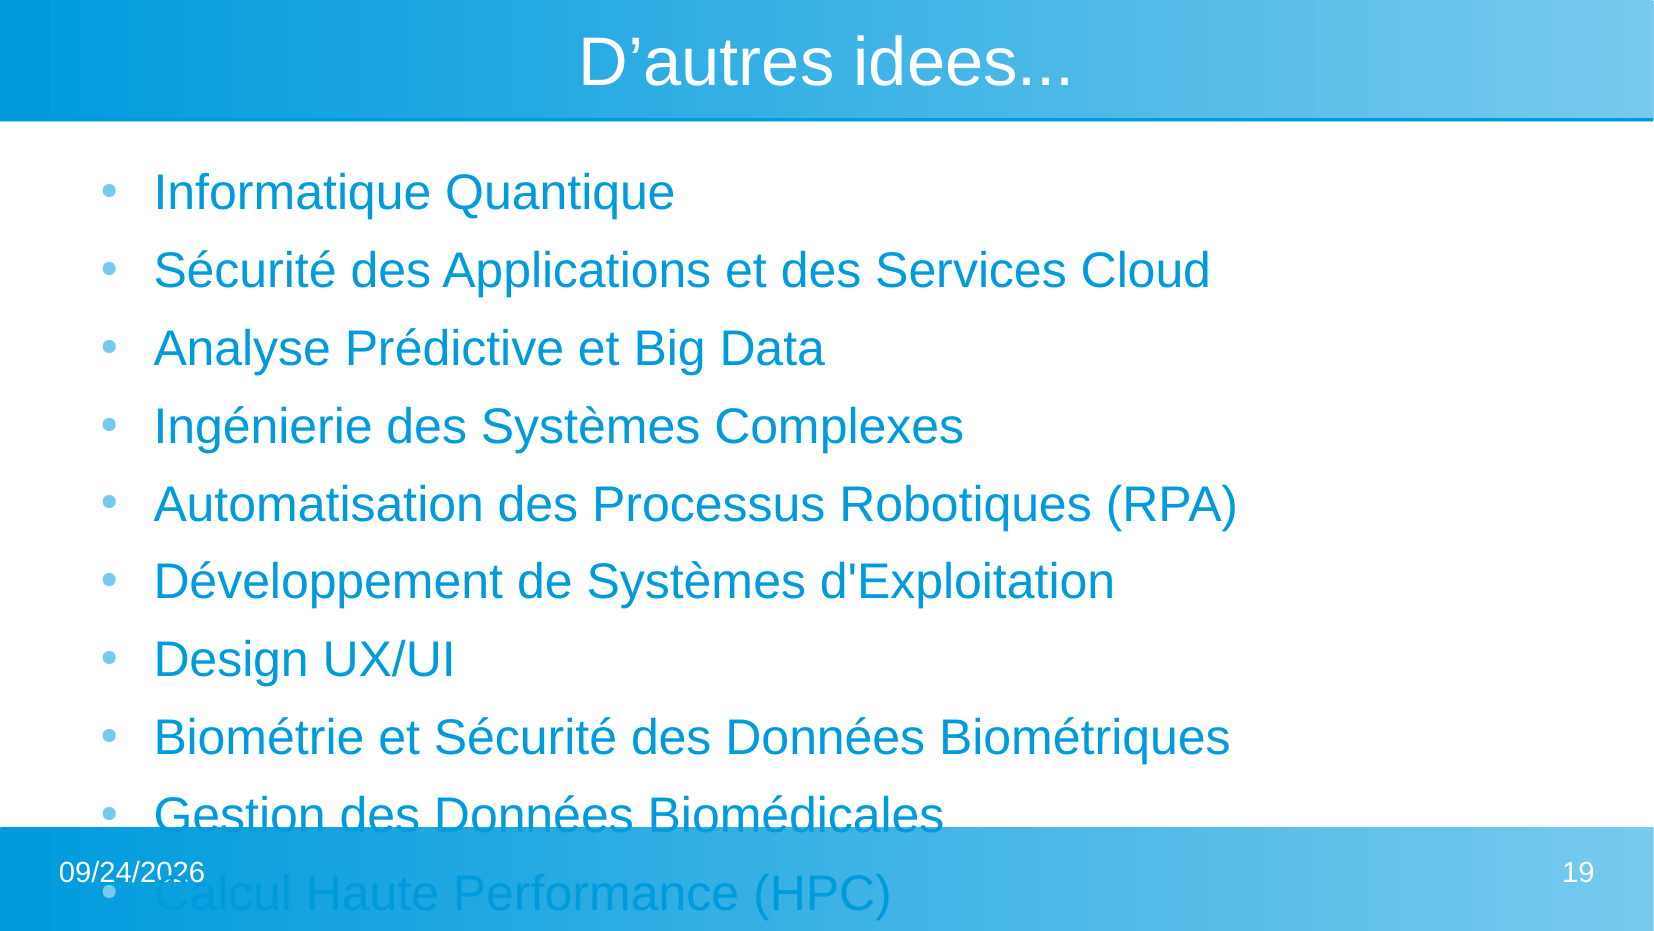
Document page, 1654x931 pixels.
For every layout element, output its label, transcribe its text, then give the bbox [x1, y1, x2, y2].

list Informatique Quantique Sécurité des Applications et des Services Cloud Analyse Prédictive et Big Data Ingénierie des Systèmes Complexes Automatisation des Processus Robotiques (RPA) Développement de Systèmes d'Exploitation Design UX/UI Biométrie et Sécurité des Données Biométriques Gestion des Données Biomédicales Calcul Haute Performance (HPC) Intégration d'API et Développement d'Applications Traitement du Langage Naturel (NLP) en Langues Spécifiques Visualisation de Données 3D [82, 164, 1571, 810]
title D’autres idees... [82, 0, 1571, 140]
